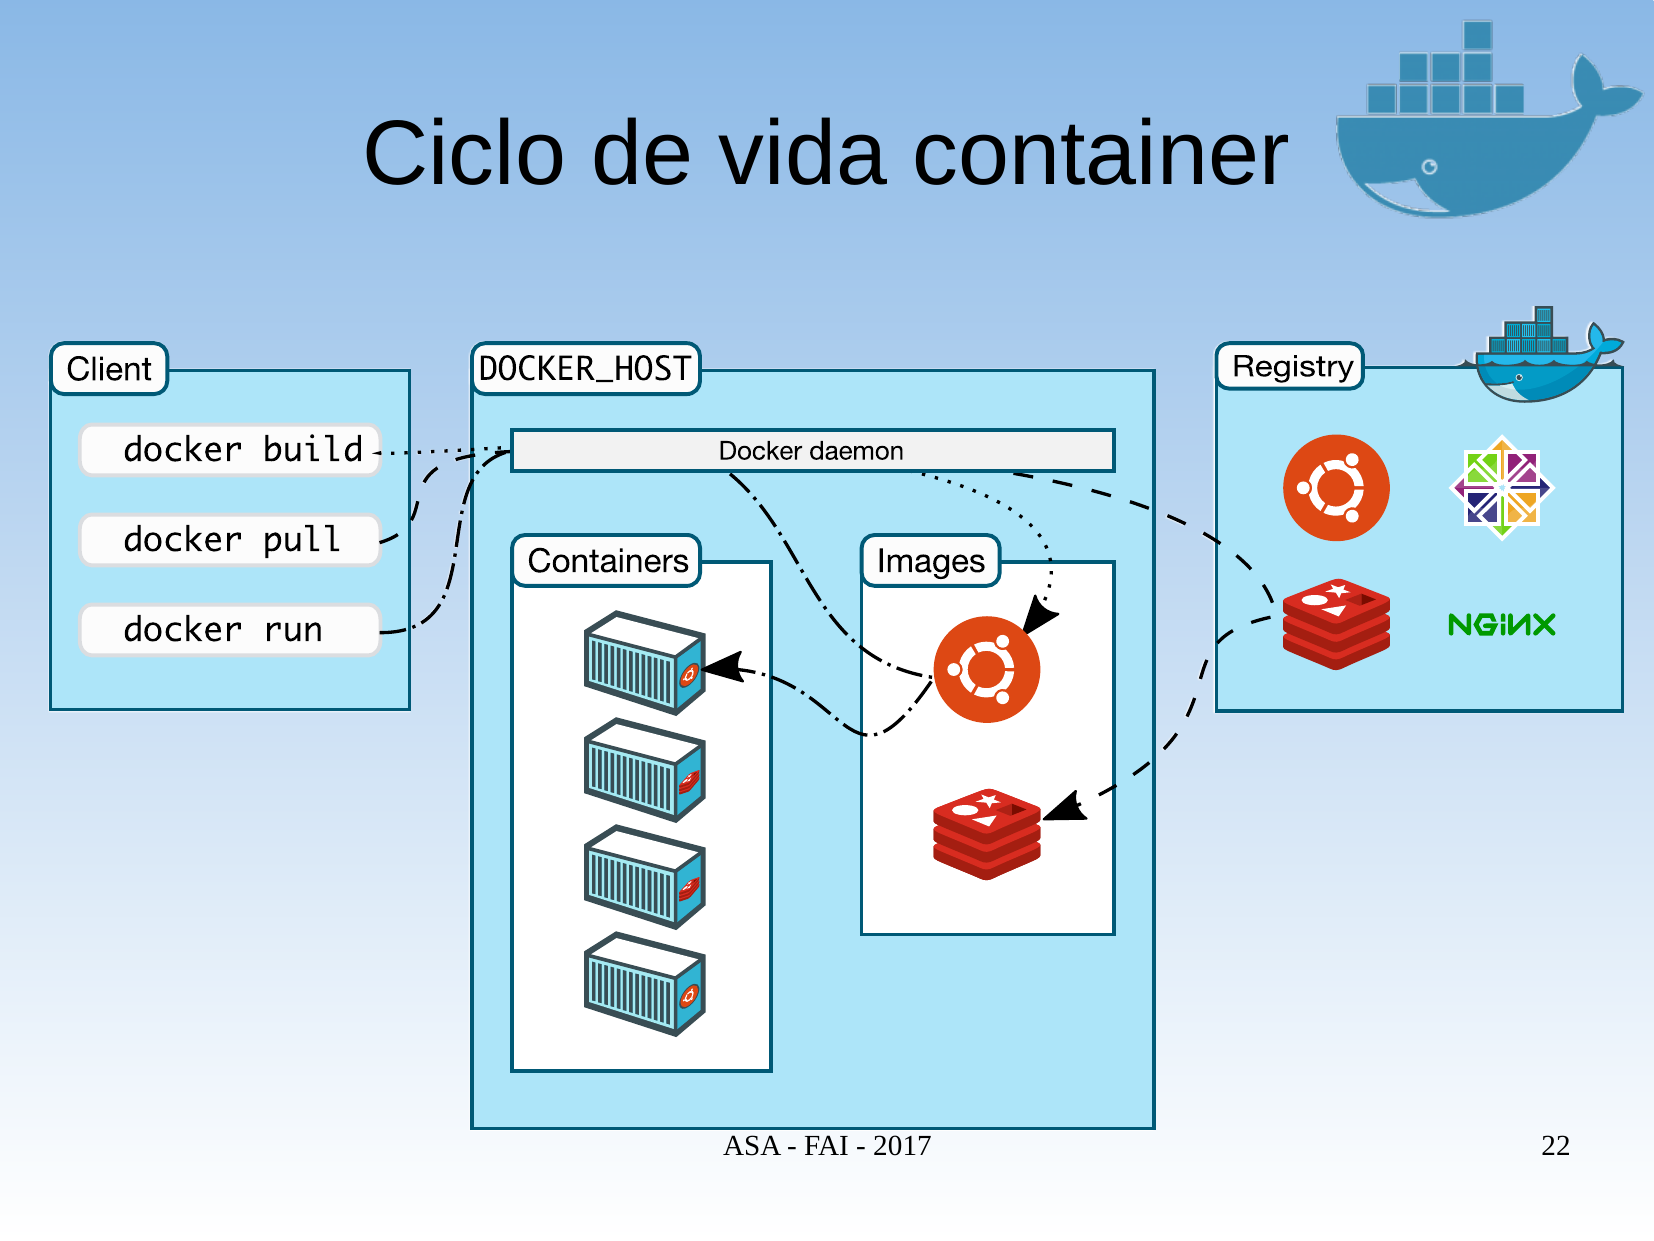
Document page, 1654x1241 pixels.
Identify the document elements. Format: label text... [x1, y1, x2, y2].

picture [53, 373, 407, 707]
picture [1334, 0, 1648, 278]
picture [48, 306, 1625, 1131]
picture [54, 346, 165, 391]
picture [1219, 346, 1360, 386]
title Ciclo de vida container [82, 49, 1334, 257]
picture [475, 346, 697, 391]
